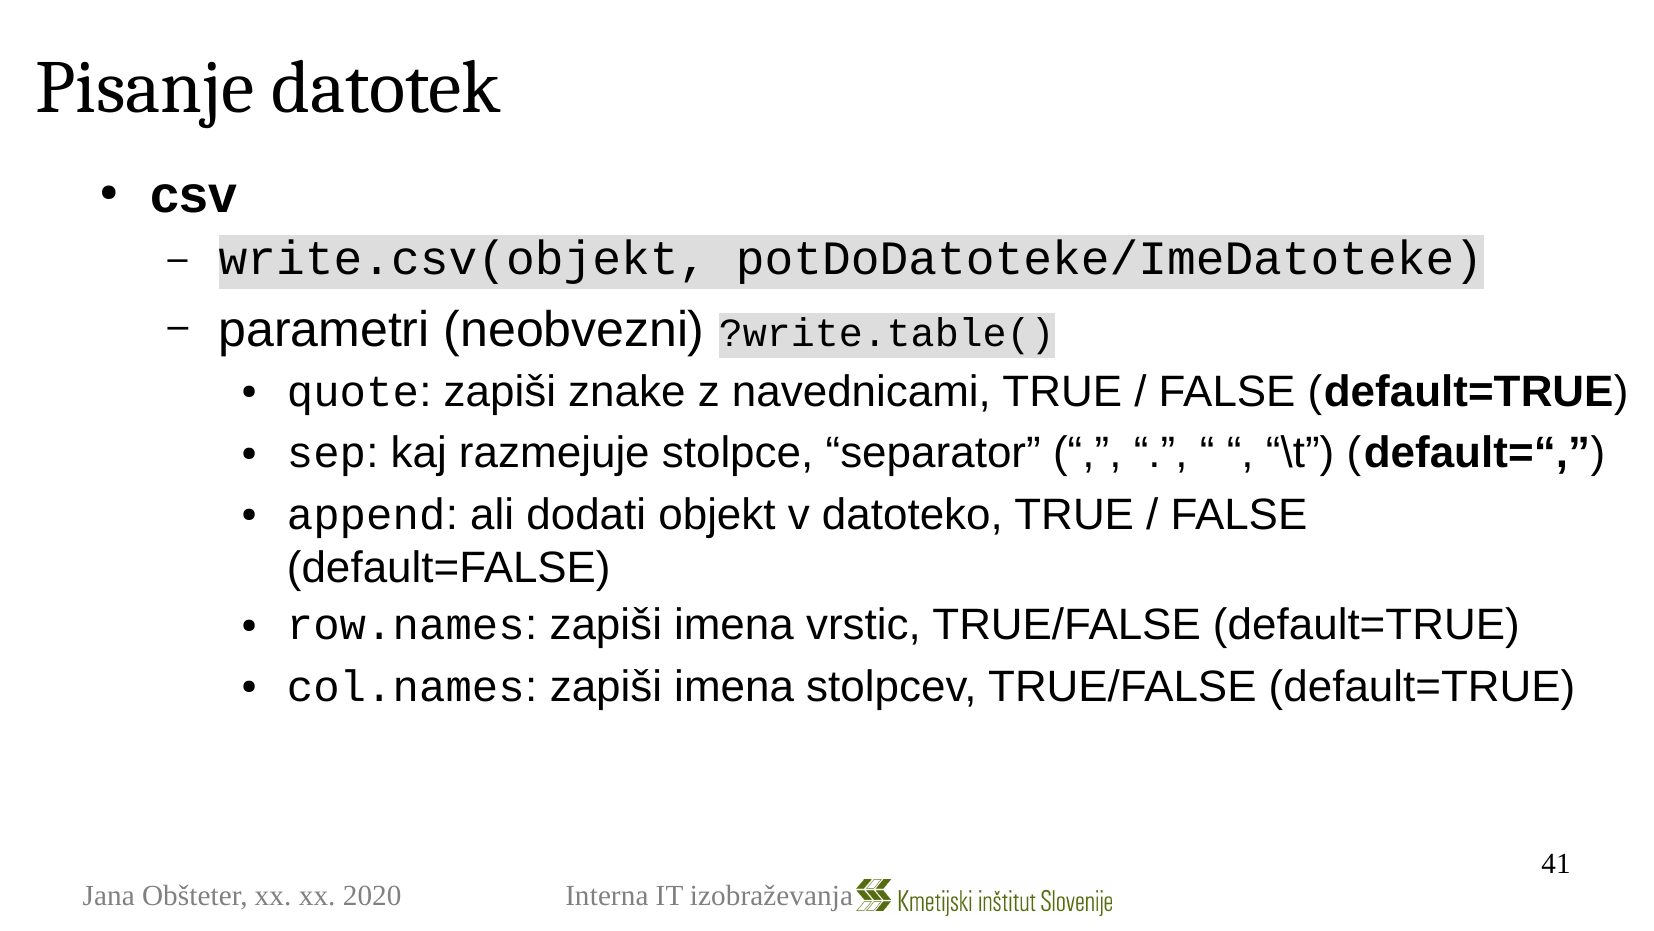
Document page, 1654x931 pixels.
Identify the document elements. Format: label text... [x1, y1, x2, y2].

title Pisanje datotek [35, 21, 1524, 154]
picture [856, 879, 1112, 916]
list csv write.csv(objekt, potDoDatoteke/ImeDatoteke) parametri (neobvezni) ?write.table() quote: zapiši znake z navednicami, TRUE / FALSE (default=TRUE) sep: kaj razmejuje stolpce, “separator” (“,”, “.”, “ “, “\t”) (default=“,”) append: ali dodati objekt v datoteko, TRUE / FALSE (default=FALSE) row.names: zapiši imena vrstic, TRUE/FALSE (default=TRUE) col.names: zapiši imena stolpcev, TRUE/FALSE (default=TRUE) [82, 165, 1630, 839]
